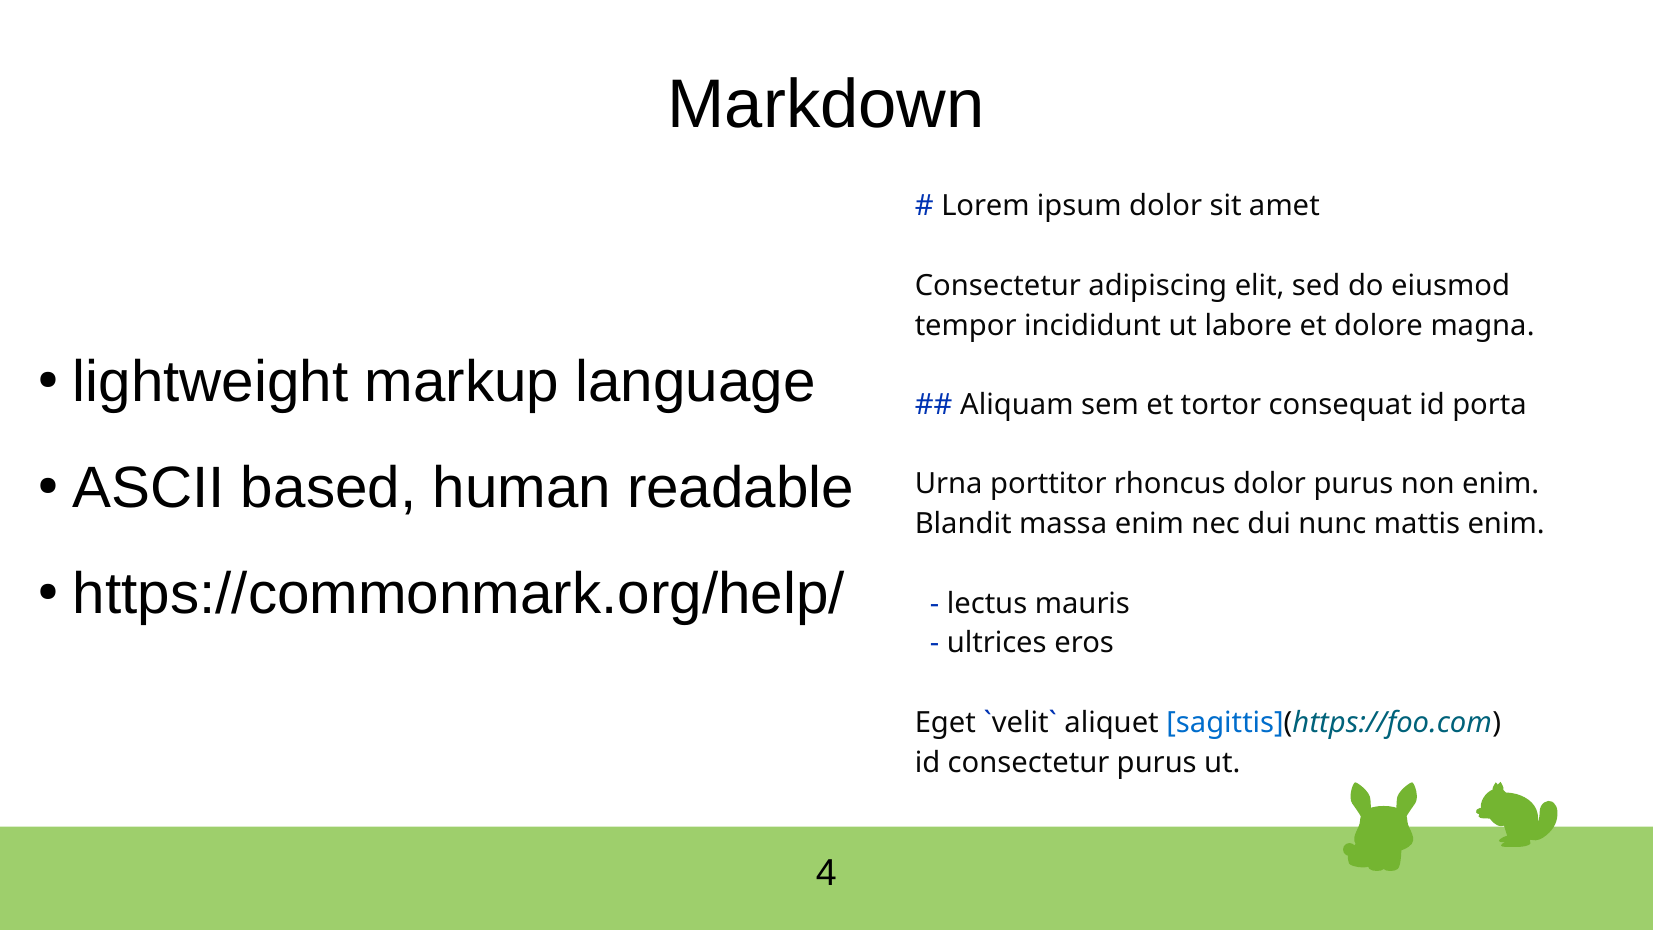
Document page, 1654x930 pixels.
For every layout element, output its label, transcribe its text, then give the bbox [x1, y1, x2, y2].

text_box lightweight markup language ASCII based, human readable https://commonmark.org/help/ [37, 206, 900, 768]
text_box <number> [17, 844, 1636, 900]
title Markdown [88, 29, 1565, 178]
text_box # Lorem ipsum dolor sit amet Consectetur adipiscing elit, sed do eiusmod tempor incididunt ut labore et dolore magna. ## Aliquam sem et tortor consequat id porta Urna porttitor rhoncus dolor purus non enim. Blandit massa enim nec dui nunc mattis enim. - lectus mauris - ultrices eros Eget `velit` aliquet [sagittis](https://foo.com) id consectetur purus ut. [900, 177, 1613, 788]
